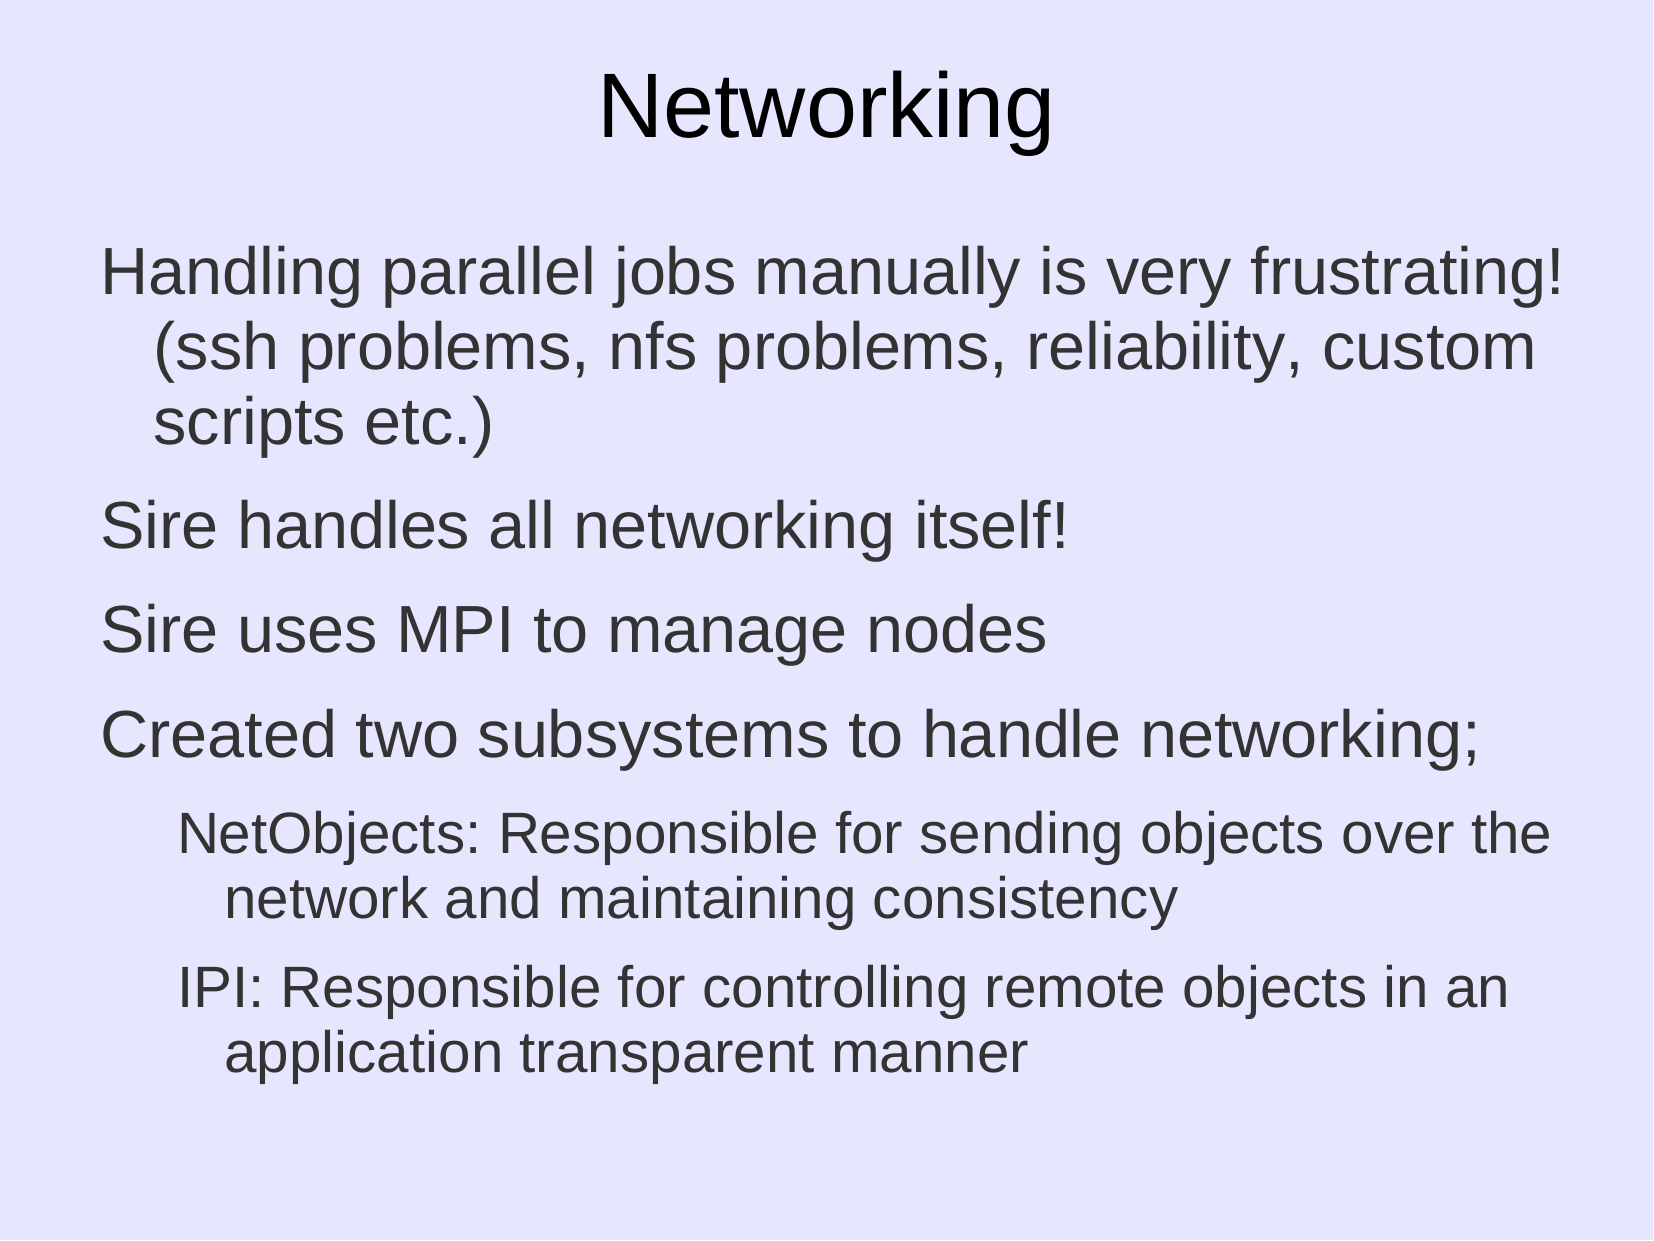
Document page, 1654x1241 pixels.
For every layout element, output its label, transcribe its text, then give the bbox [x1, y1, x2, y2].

title Networking [82, 49, 1571, 163]
list Handling parallel jobs manually is very frustrating! (ssh problems, nfs problems, reliability, custom scripts etc.) Sire handles all networking itself! Sire uses MPI to manage nodes Created two subsystems to handle networking; NetObjects: Responsible for sending objects over the network and maintaining consistency IPI: Responsible for controlling remote objects in an application transparent manner [82, 234, 1571, 1191]
